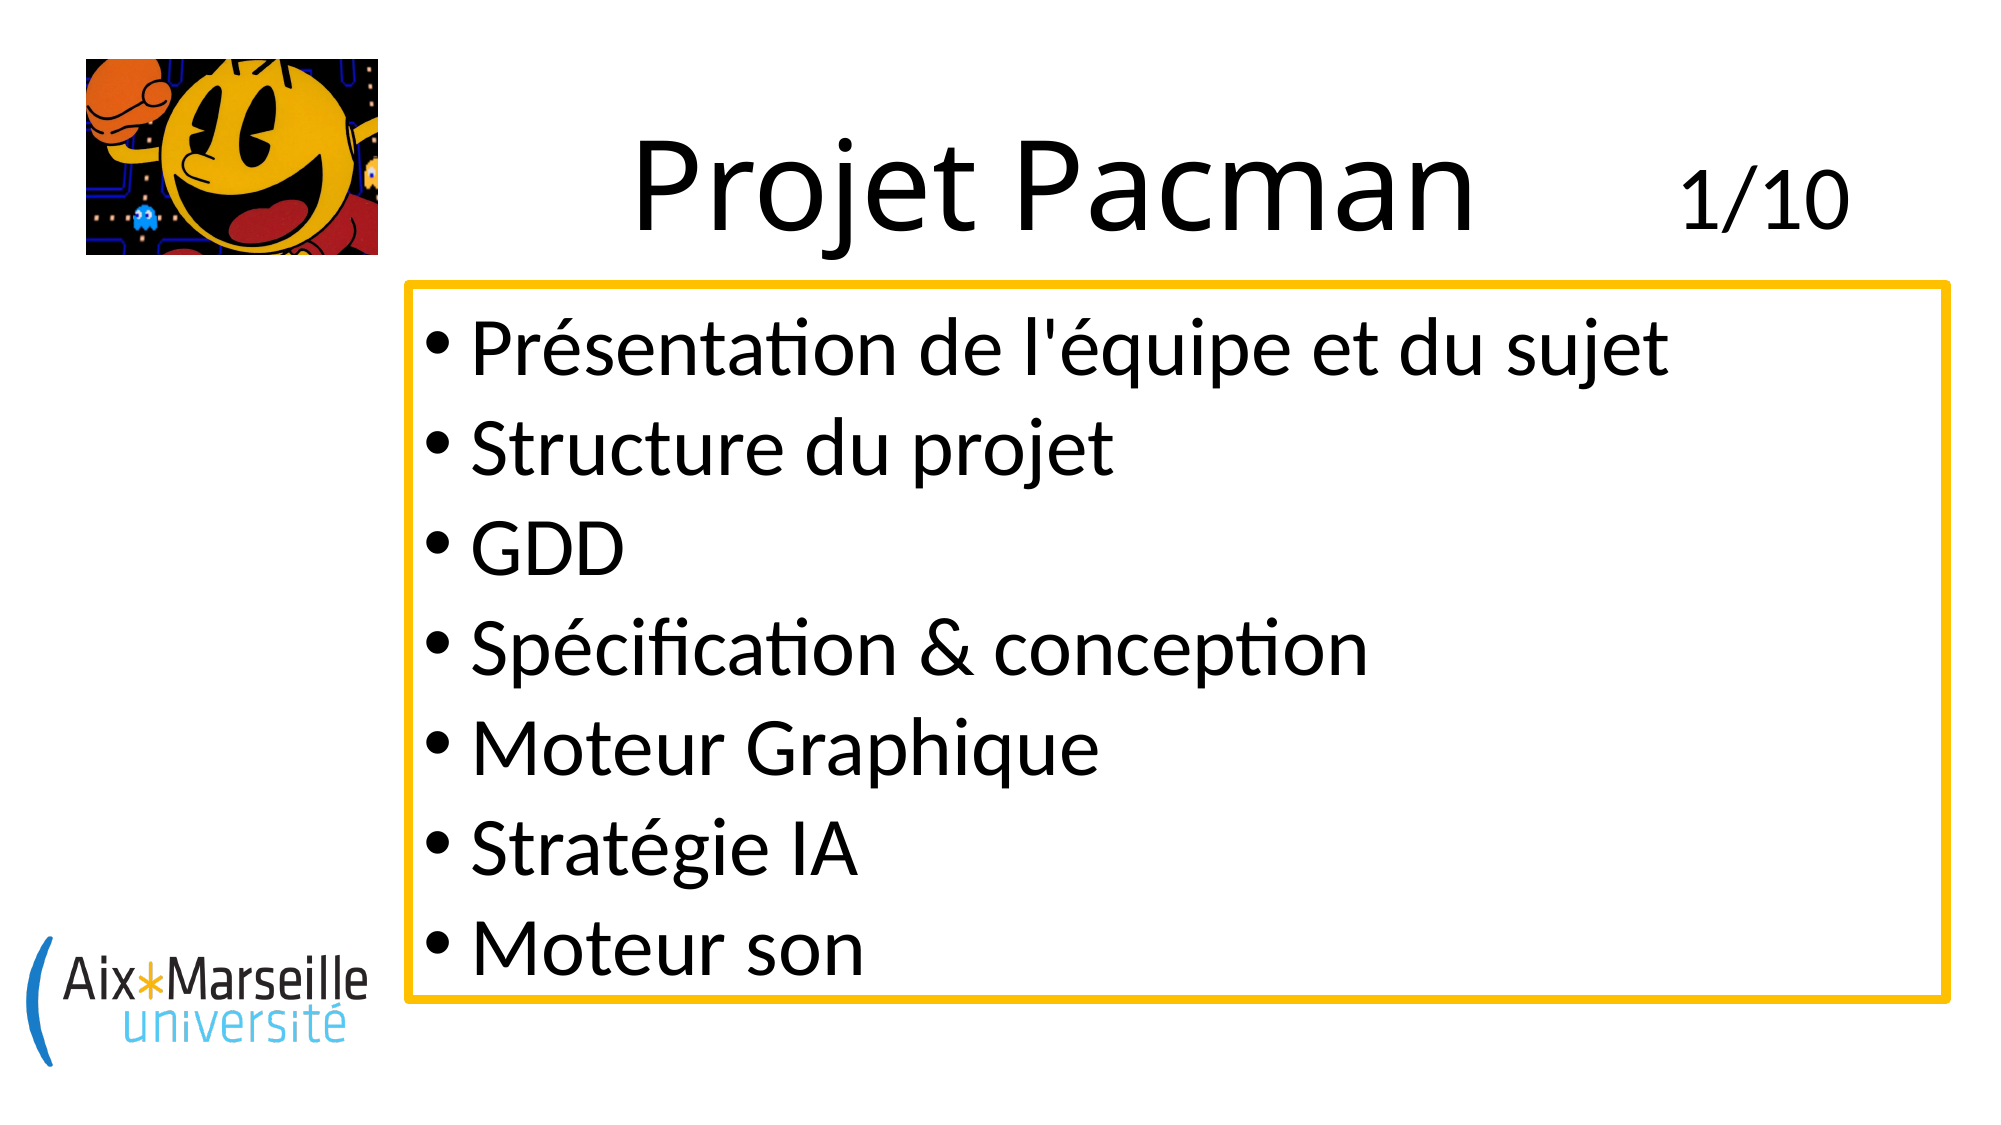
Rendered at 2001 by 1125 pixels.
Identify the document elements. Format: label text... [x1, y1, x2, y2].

text_box Présentation de l'équipe et du sujet Structure du projet GDD Spécification & conception Moteur Graphique Stratégie IA Moteur son [408, 284, 1946, 1000]
title Projet Pacman [465, 73, 1644, 265]
picture [86, 59, 378, 255]
picture [0, 903, 425, 1096]
subtitle 1/10 [1559, 142, 1968, 255]
